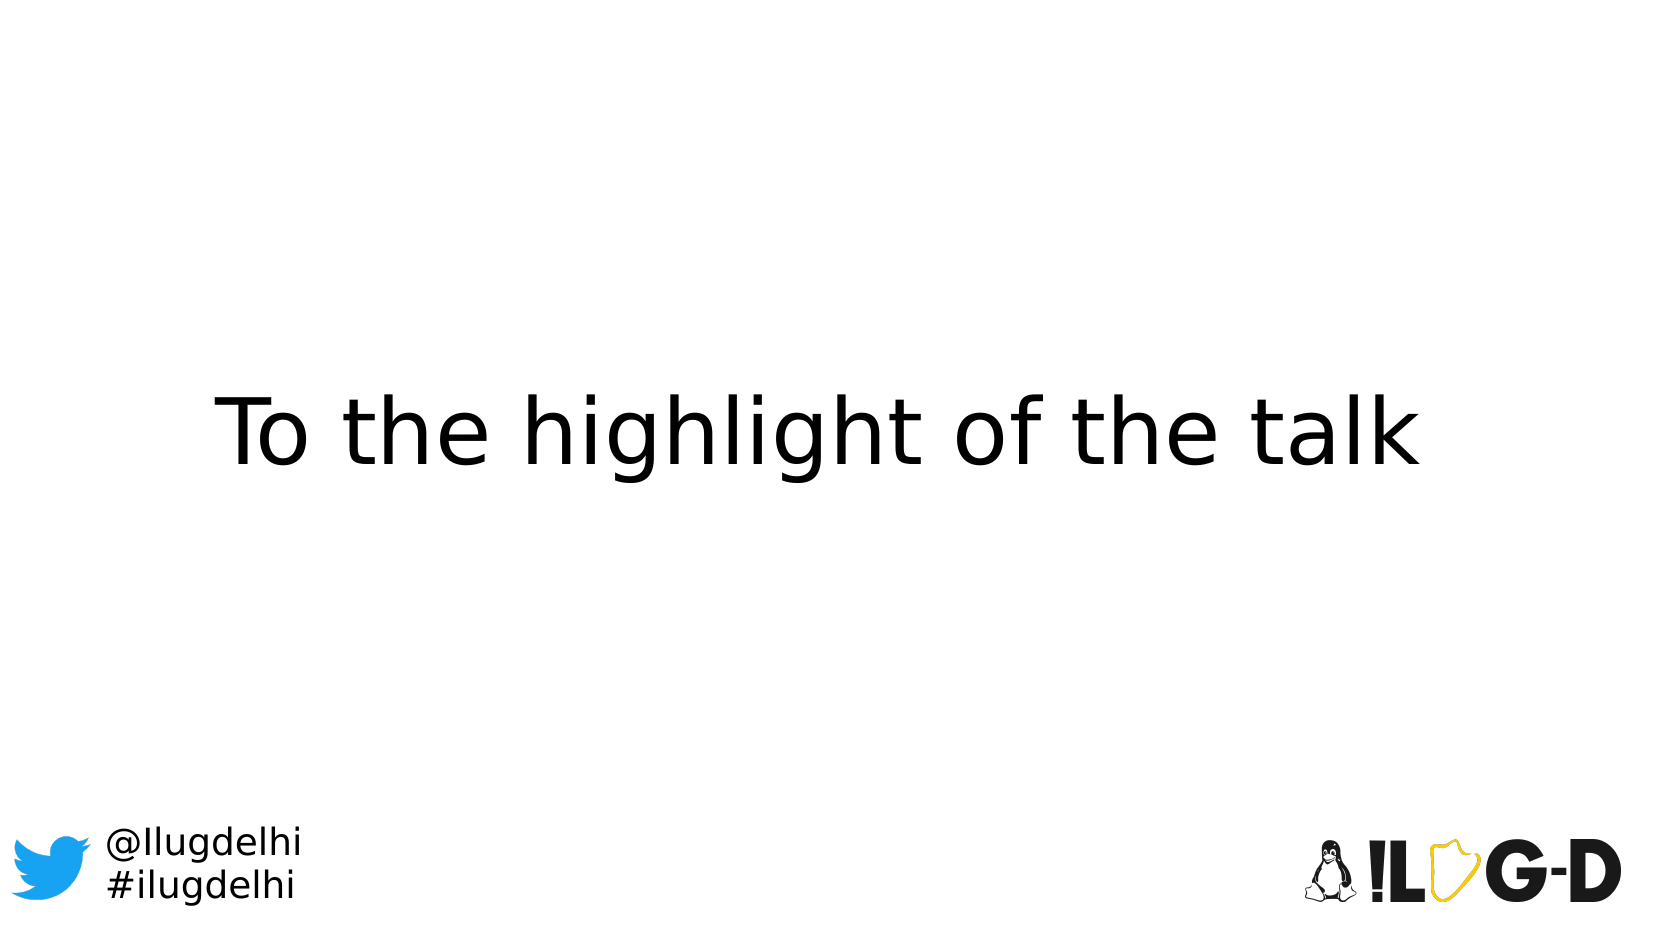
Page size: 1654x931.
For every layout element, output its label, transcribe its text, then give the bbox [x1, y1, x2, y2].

picture [11, 836, 90, 901]
text_box @Ilugdelhi #ilugdelhi [90, 813, 318, 916]
title To the highlight of the talk [75, 354, 1564, 511]
picture [1305, 839, 1621, 902]
